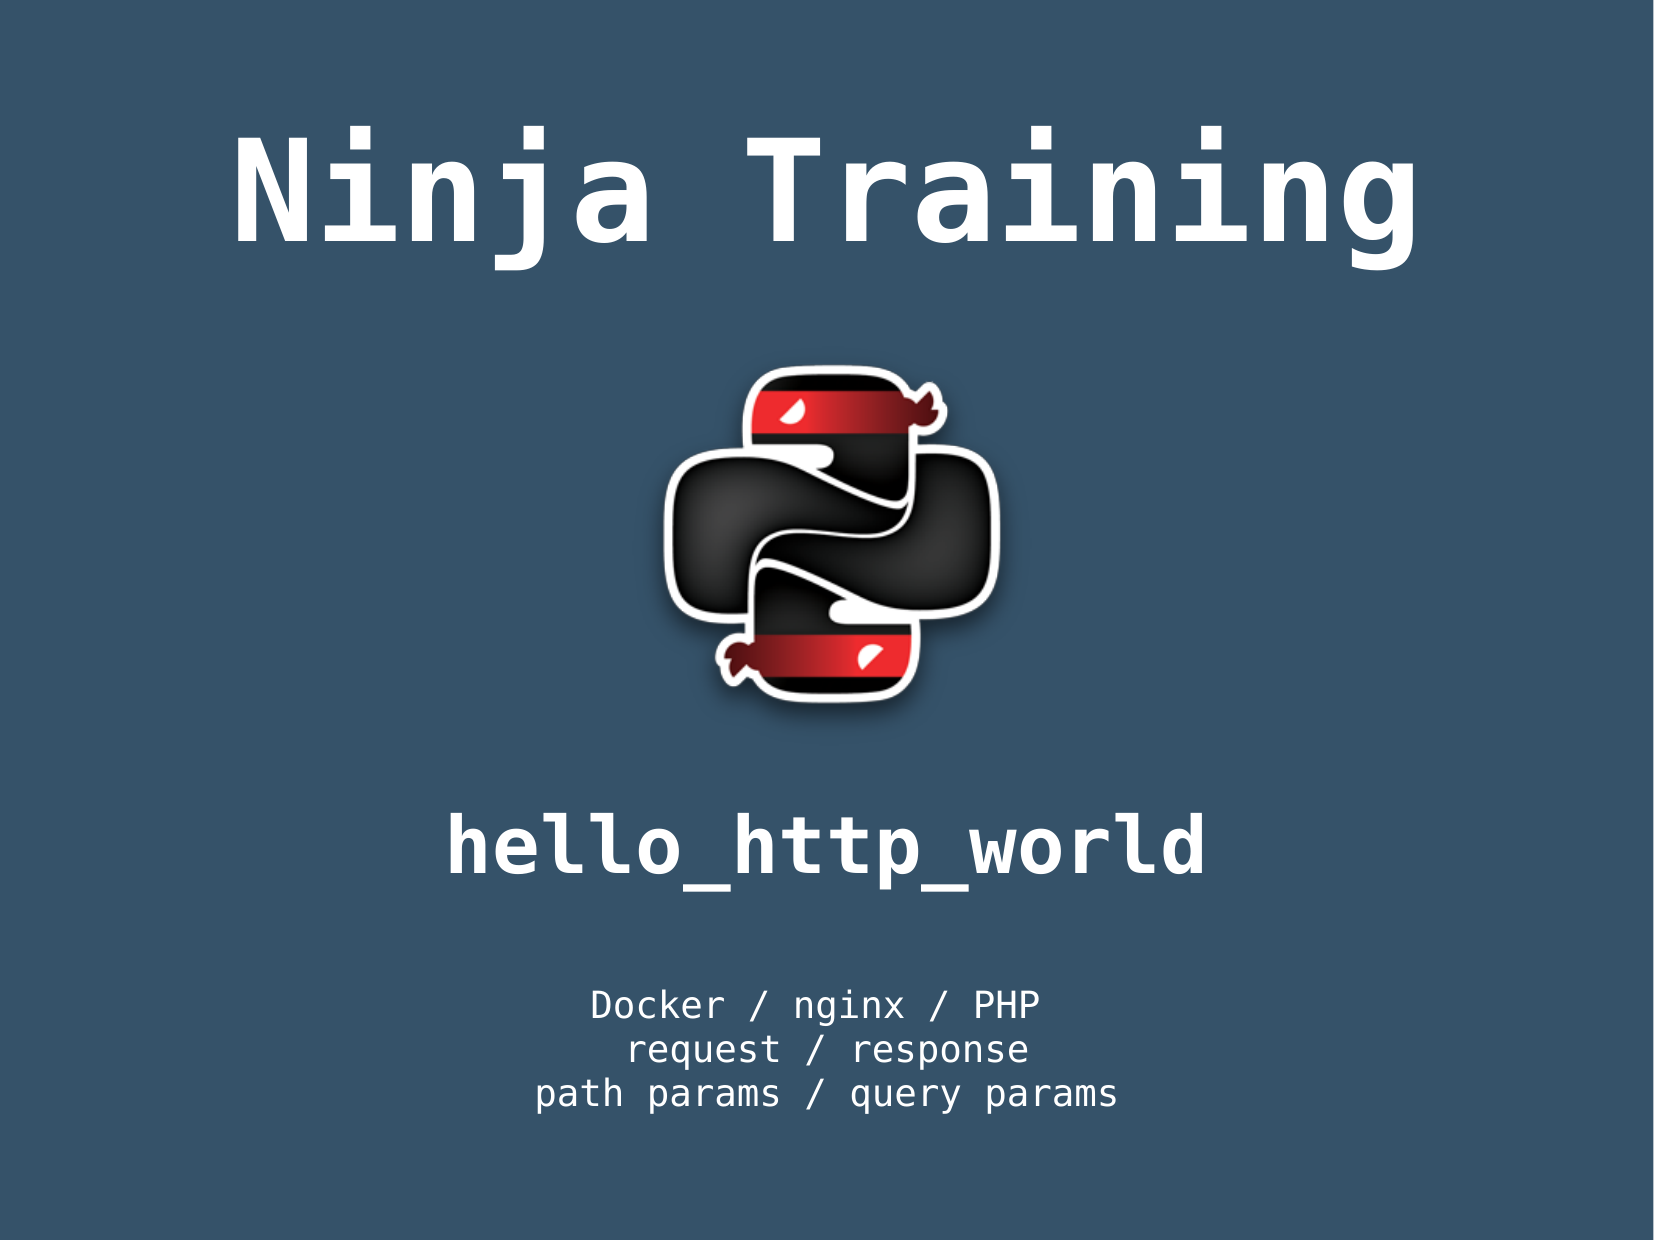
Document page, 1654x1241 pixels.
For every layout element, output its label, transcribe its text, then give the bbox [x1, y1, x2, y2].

picture [632, 346, 1032, 747]
subtitle Ninja Training hello_http_world Docker / nginx / PHP request / response path params / query params [82, 9, 1571, 1216]
